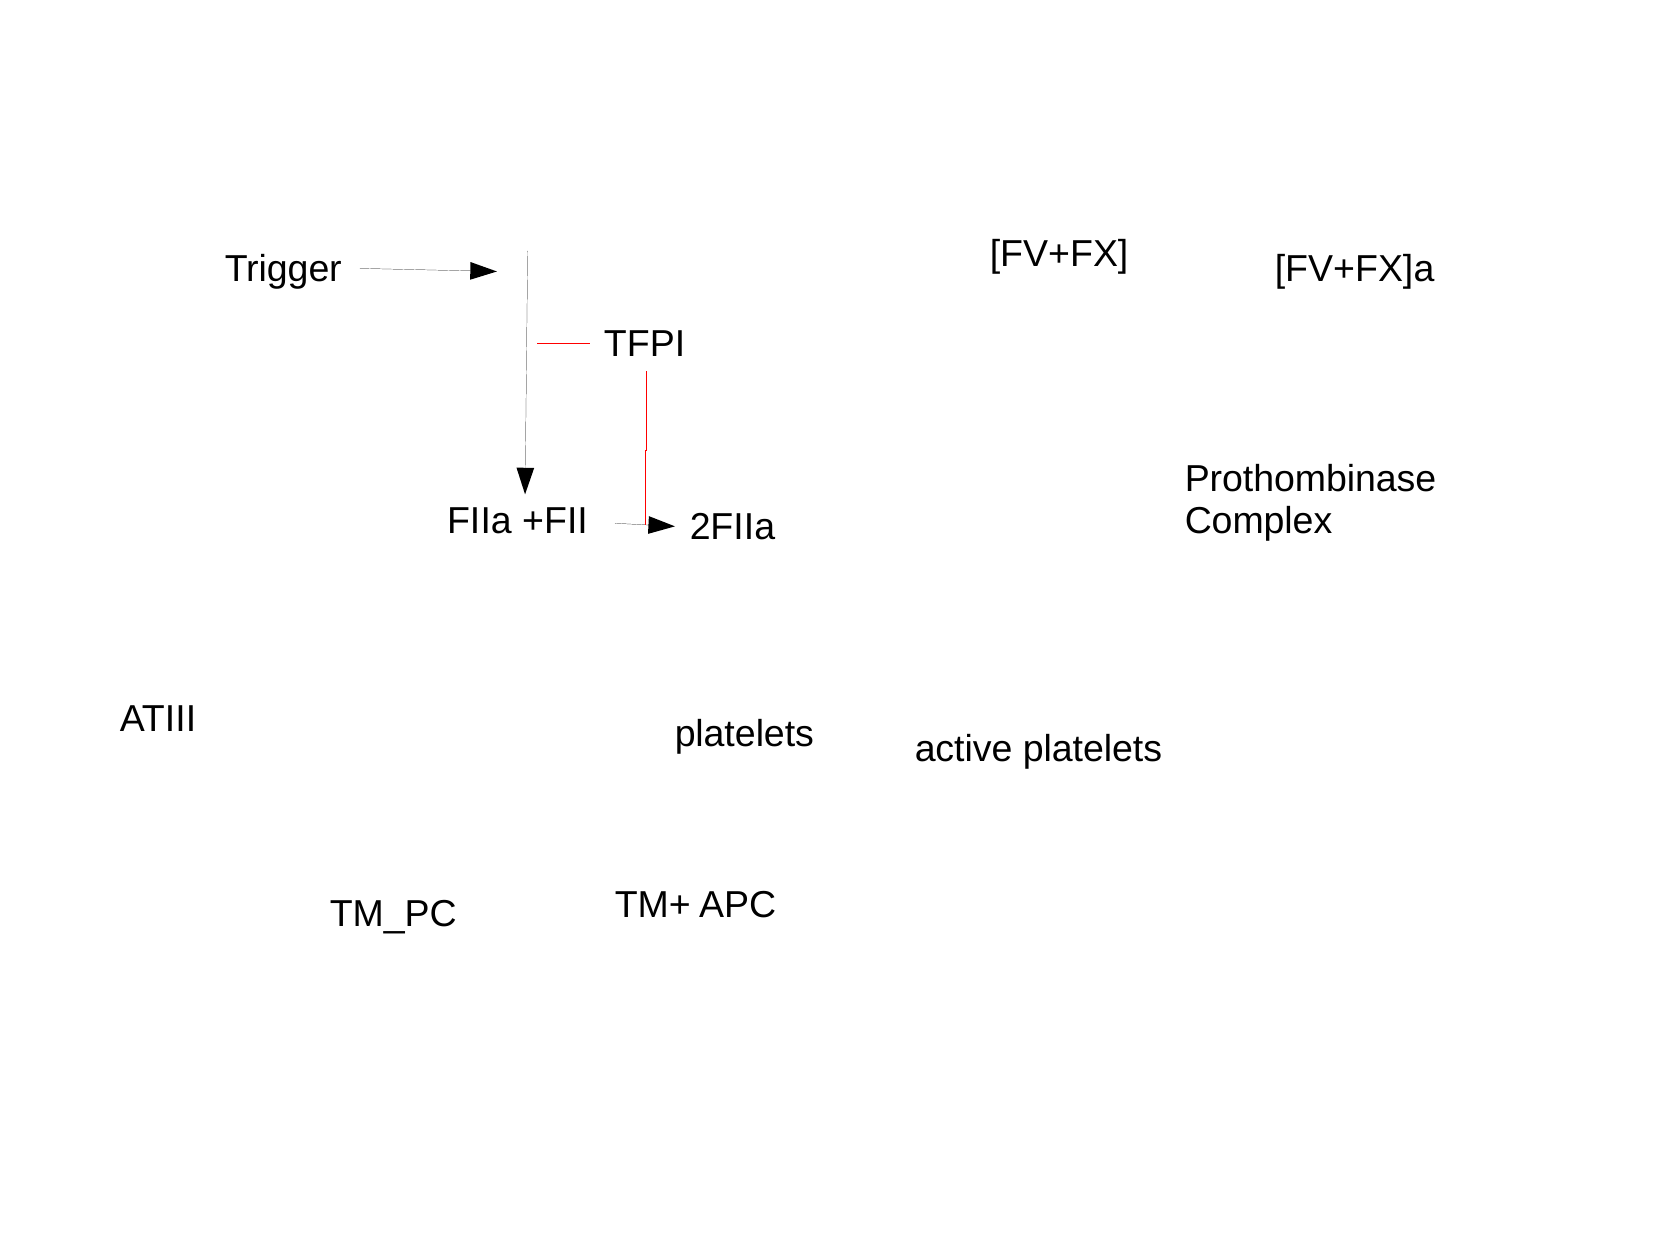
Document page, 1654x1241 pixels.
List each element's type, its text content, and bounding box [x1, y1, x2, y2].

text_box active platelets [900, 720, 1321, 777]
text_box Trigger [210, 240, 361, 297]
text_box 2FIIa [675, 497, 811, 556]
text_box platelets [660, 705, 841, 762]
text_box [FV+FX] [975, 225, 1171, 282]
text_box [FV+FX]a [1260, 240, 1456, 297]
text_box TM+ APC [600, 876, 811, 976]
text_box FIIa +FII [432, 491, 616, 556]
text_box TM_PC [315, 885, 526, 984]
text_box ATIII [105, 690, 241, 747]
text_box TFPI [589, 315, 705, 372]
text_box Prothombinase Complex [1170, 450, 1501, 591]
